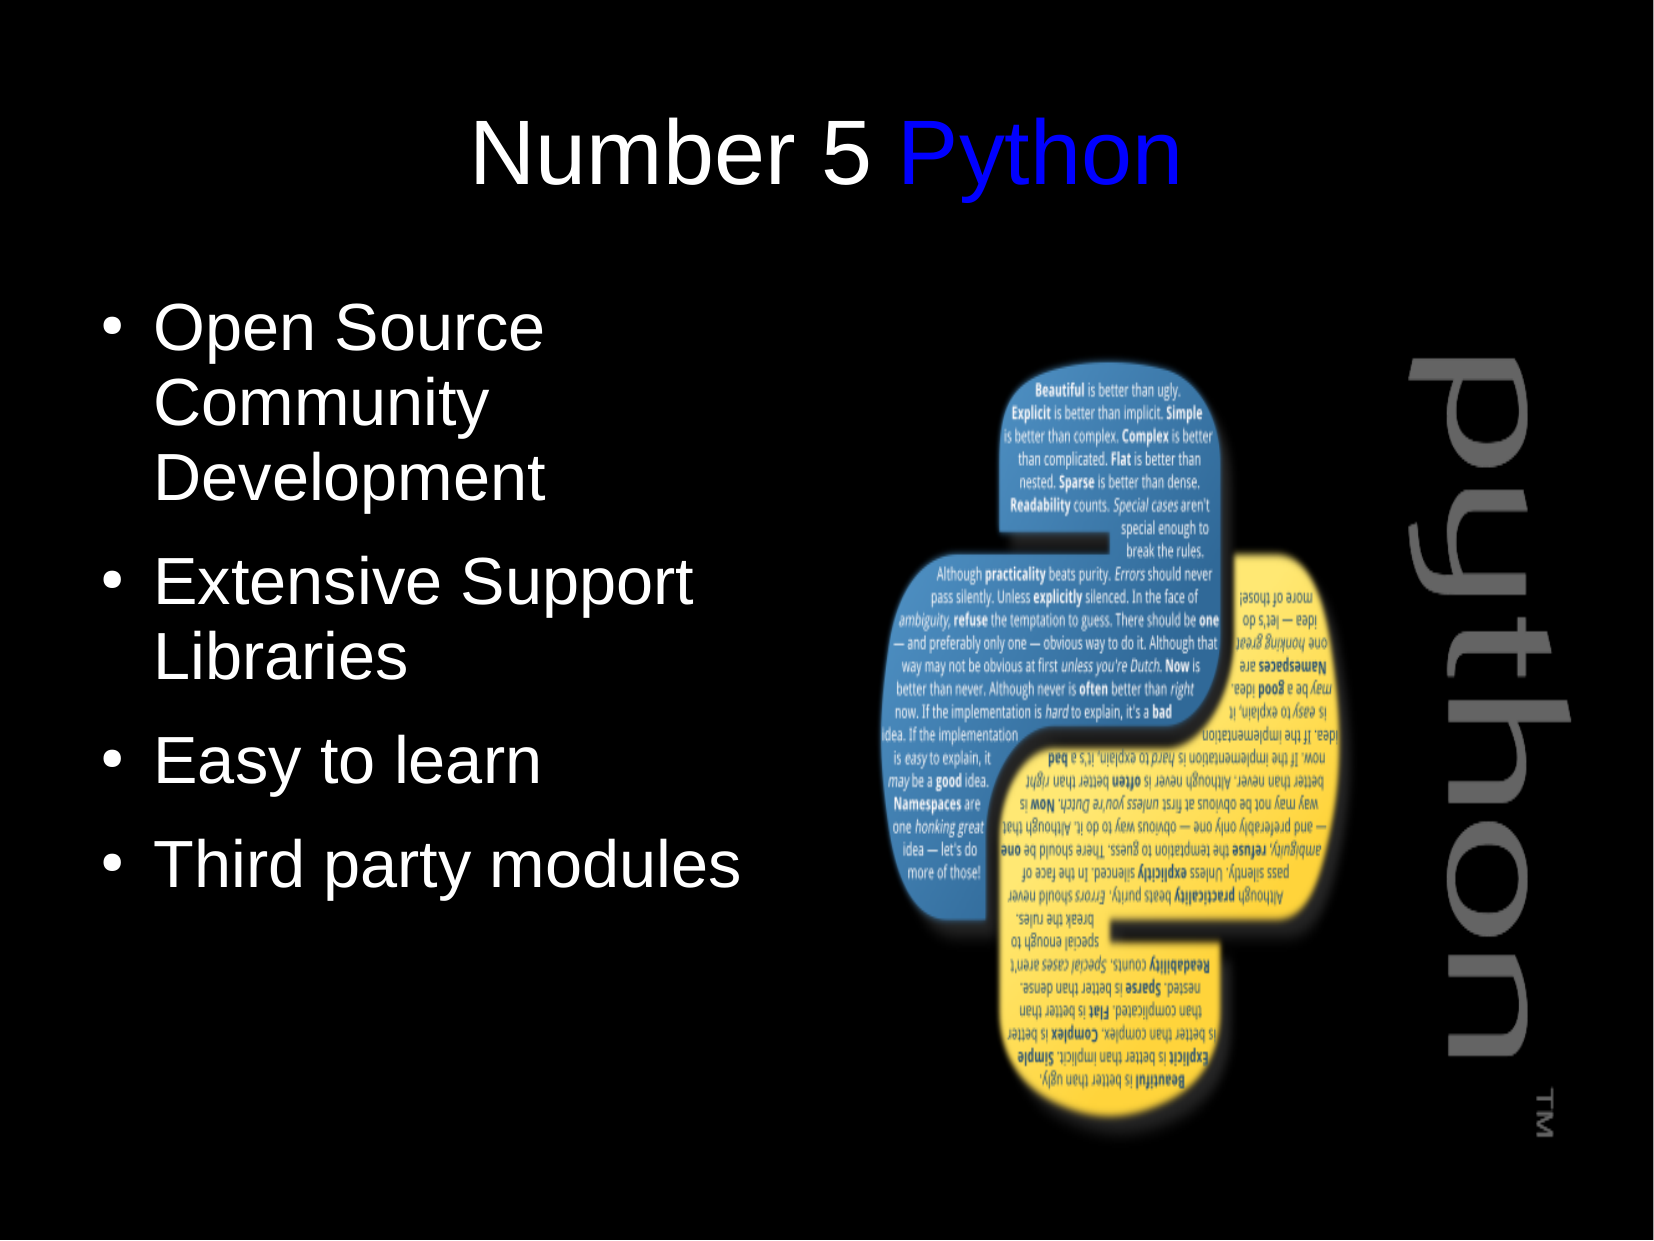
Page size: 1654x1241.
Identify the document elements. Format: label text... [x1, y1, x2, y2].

title Number 5 Python [82, 49, 1571, 257]
picture [825, 284, 1621, 1201]
list Open Source Community Development Extensive Support Libraries Easy to learn Third party modules [82, 290, 809, 1010]
